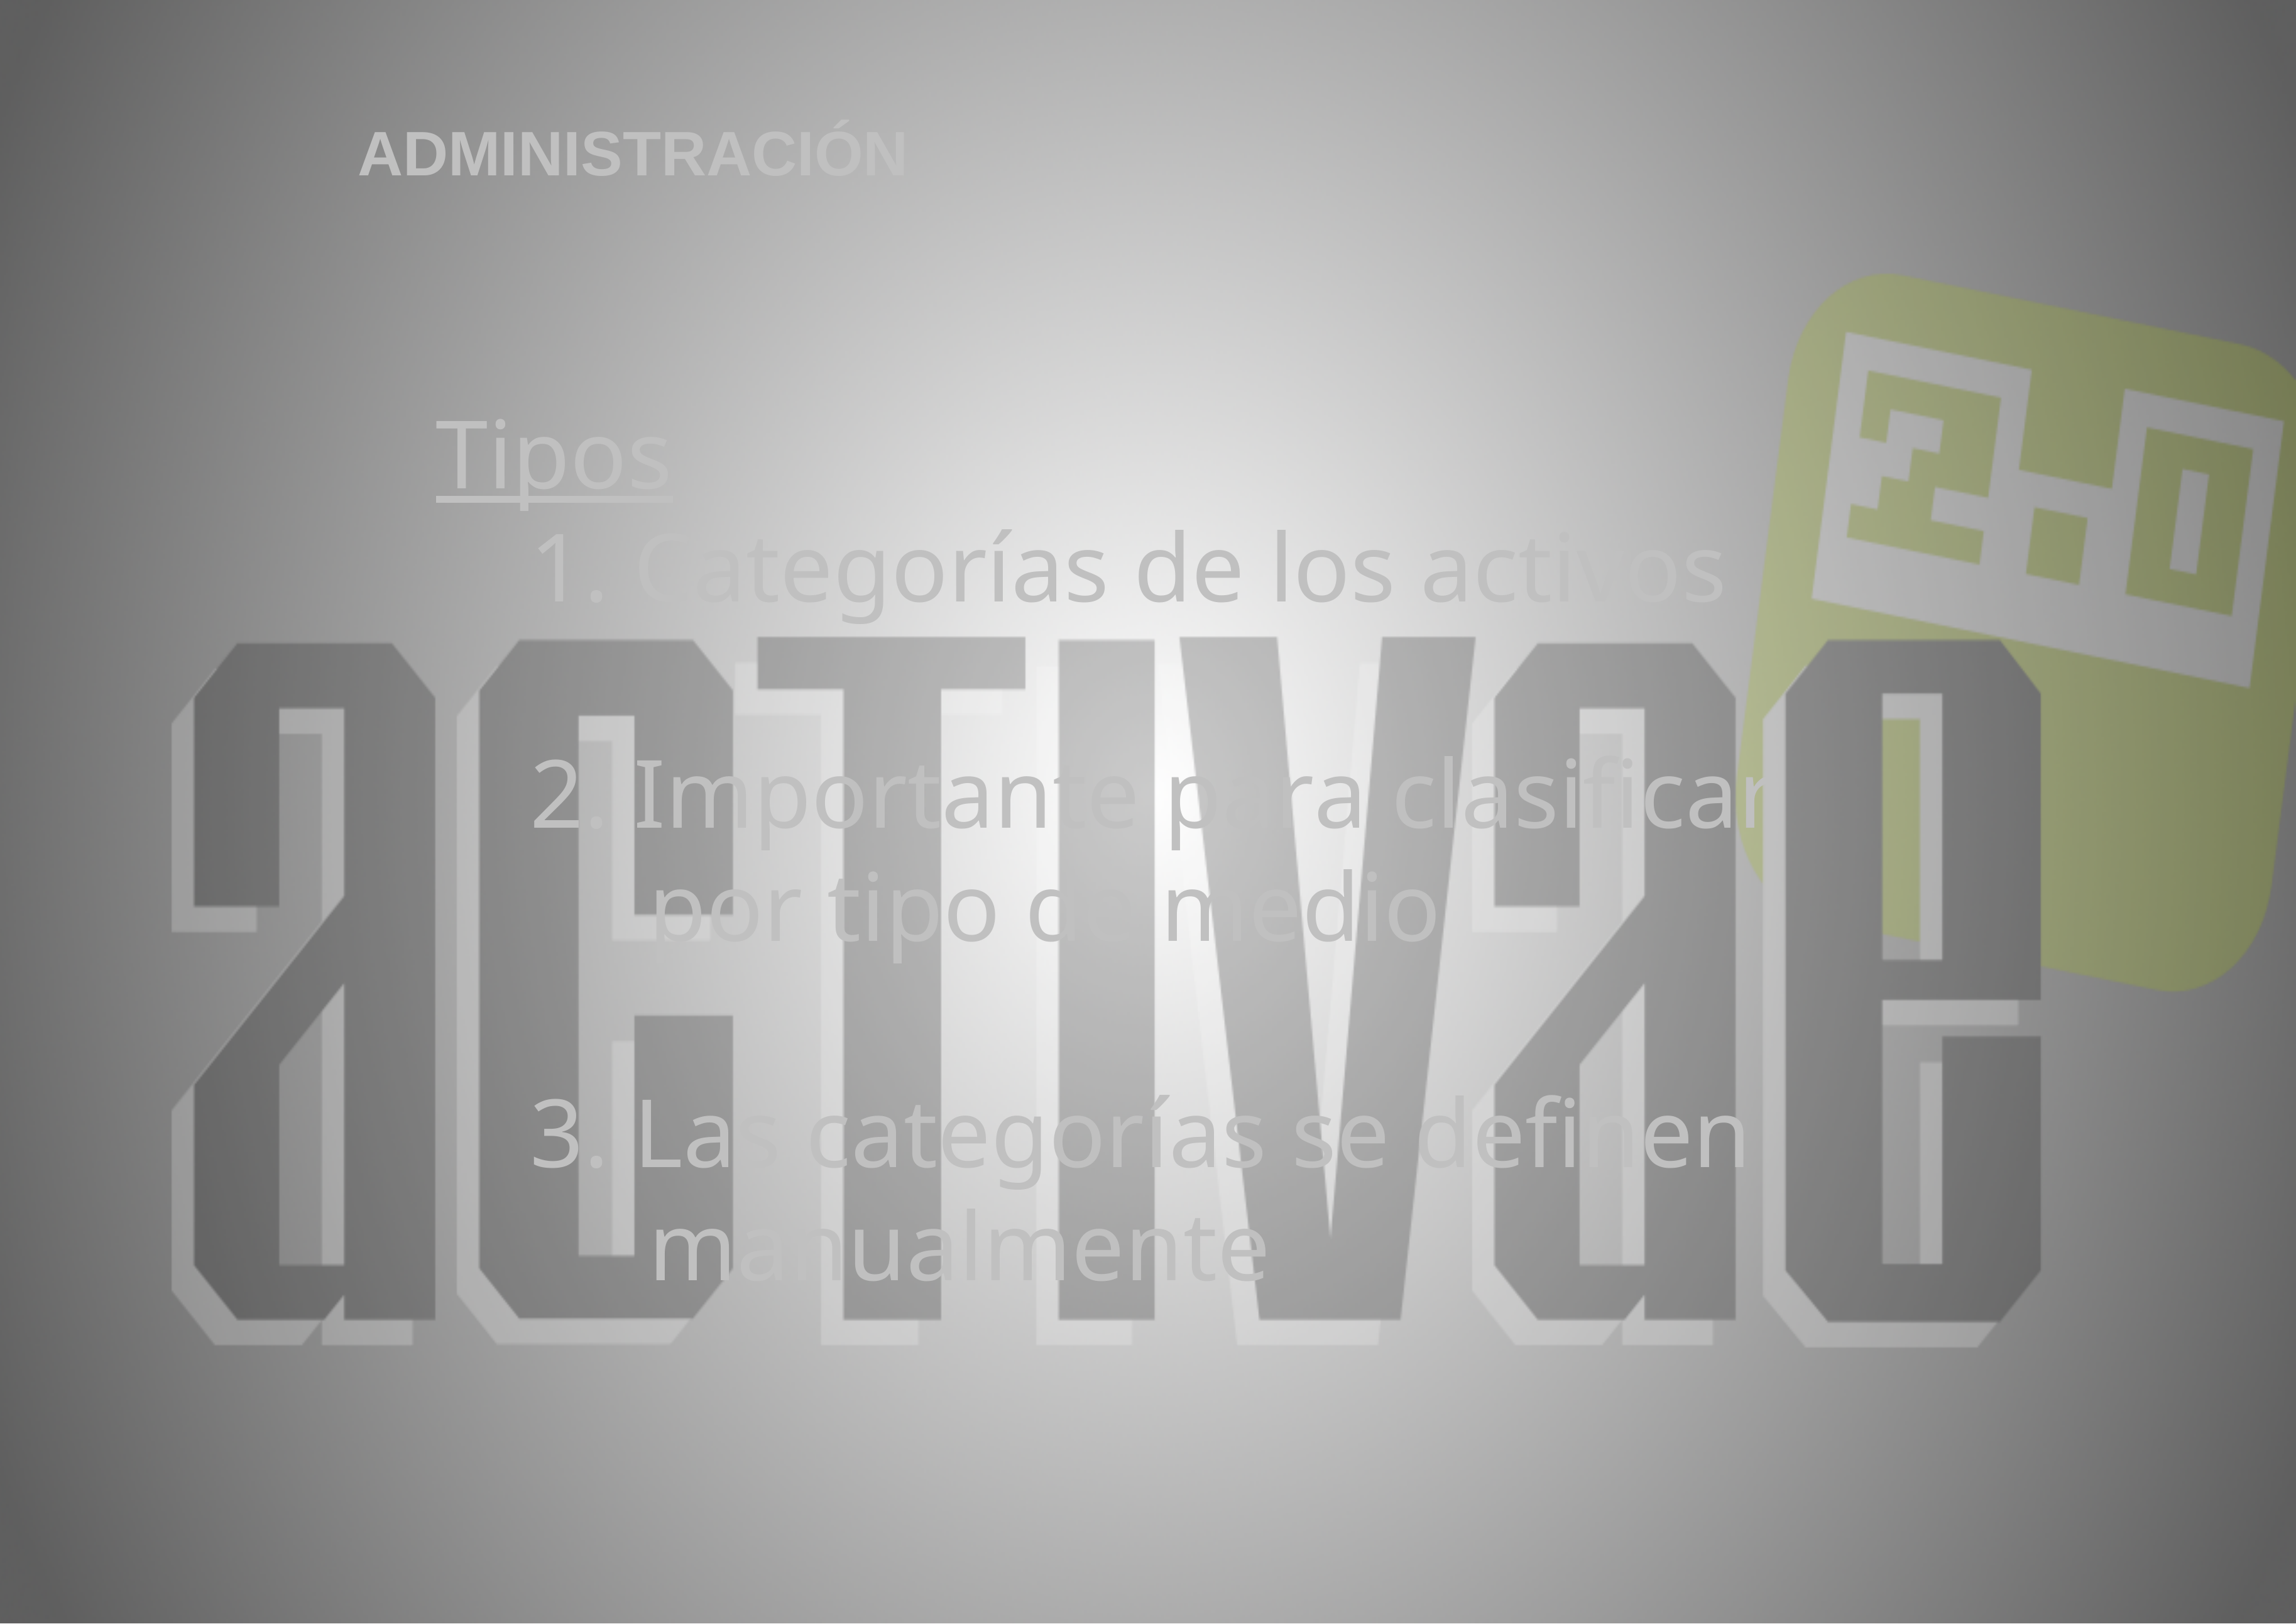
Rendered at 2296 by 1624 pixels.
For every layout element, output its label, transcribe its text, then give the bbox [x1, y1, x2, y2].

picture [0, 0, 2296, 1623]
text_box ADMINISTRACIÓN [215, 112, 910, 189]
text_box Tipos 1. Categorías de los activos 2. Importante para clasificar por tipo de medio 3. Las categorías se definen manualmente [427, 390, 2004, 1304]
